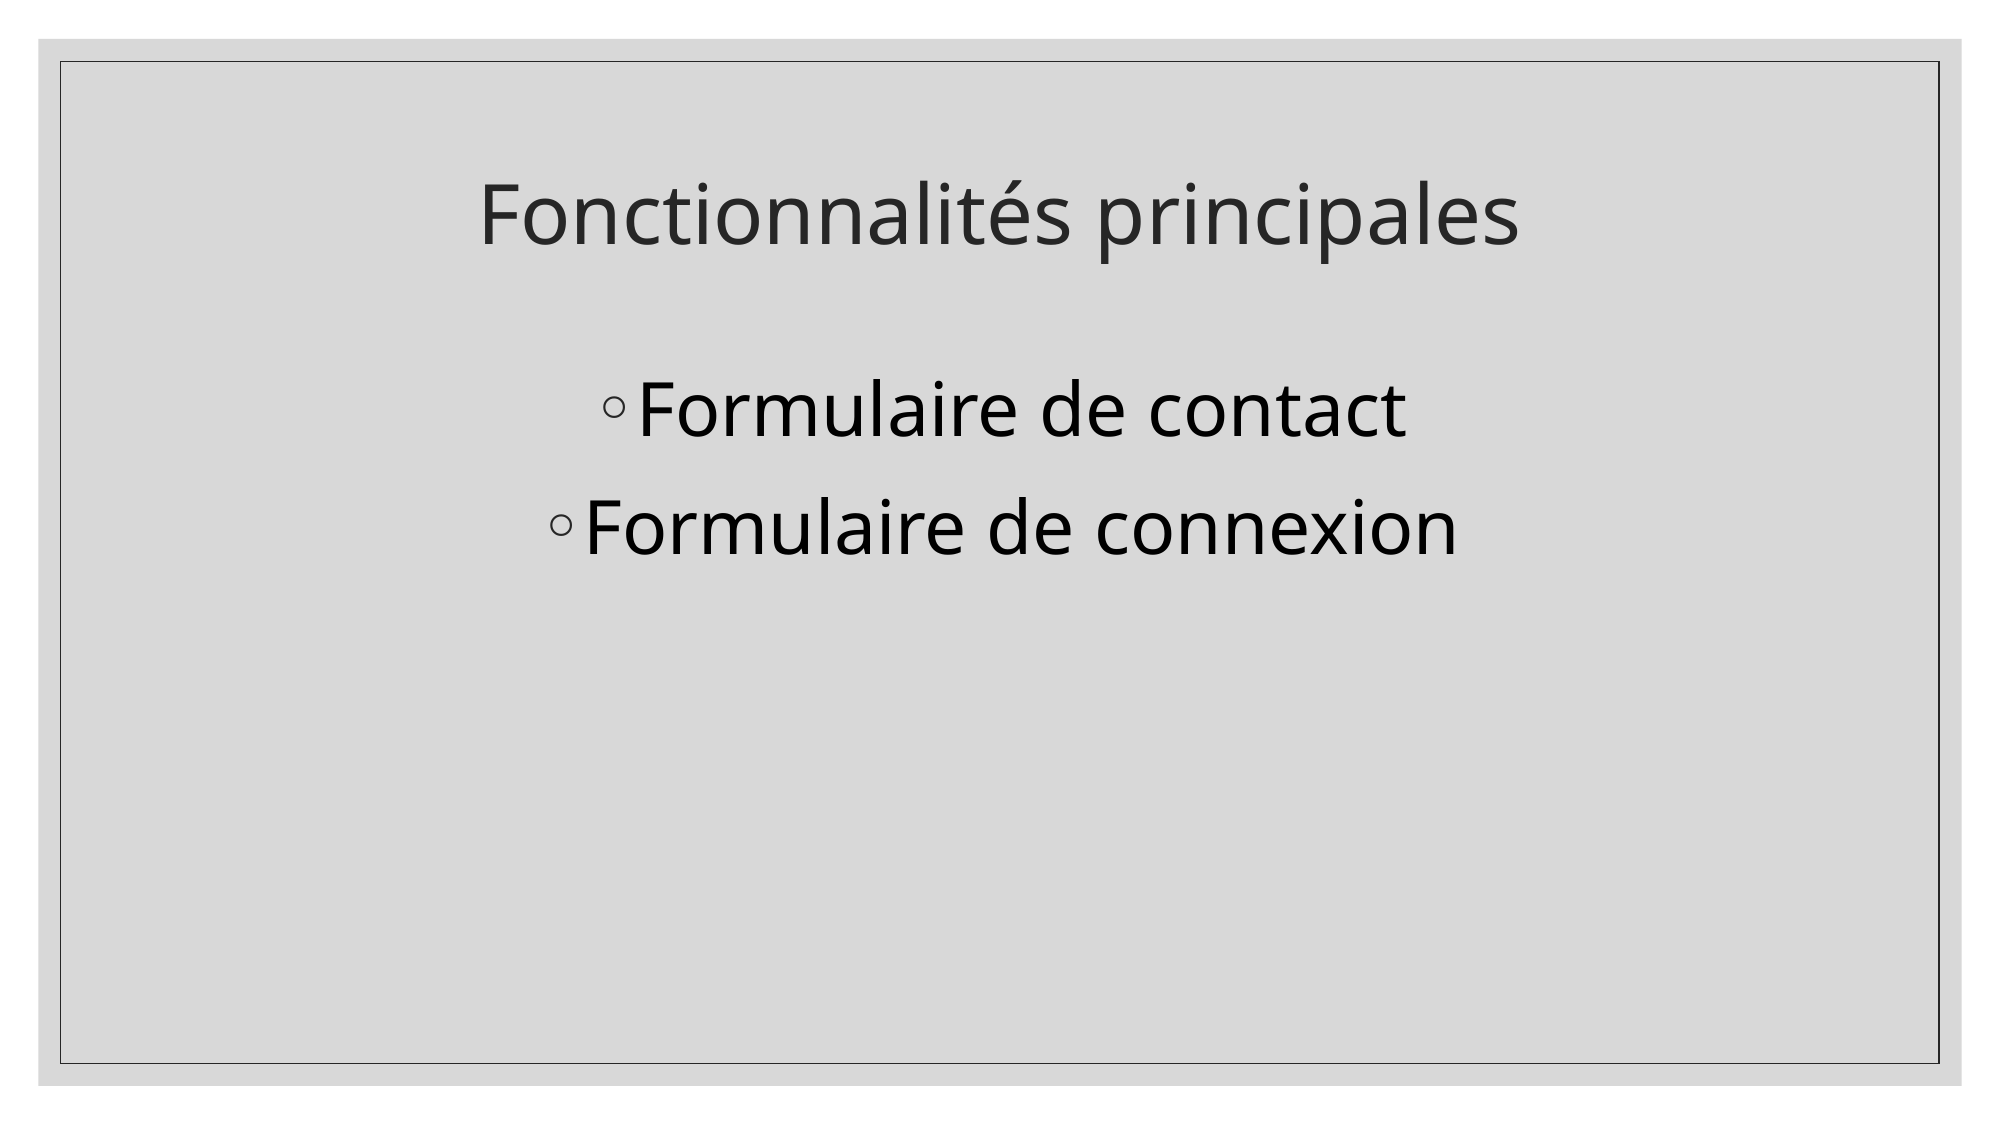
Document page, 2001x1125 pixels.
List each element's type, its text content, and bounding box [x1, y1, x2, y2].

title Fonctionnalités principales [174, 105, 1825, 331]
list Formulaire de contact Formulaire de connexion [174, 345, 1825, 977]
